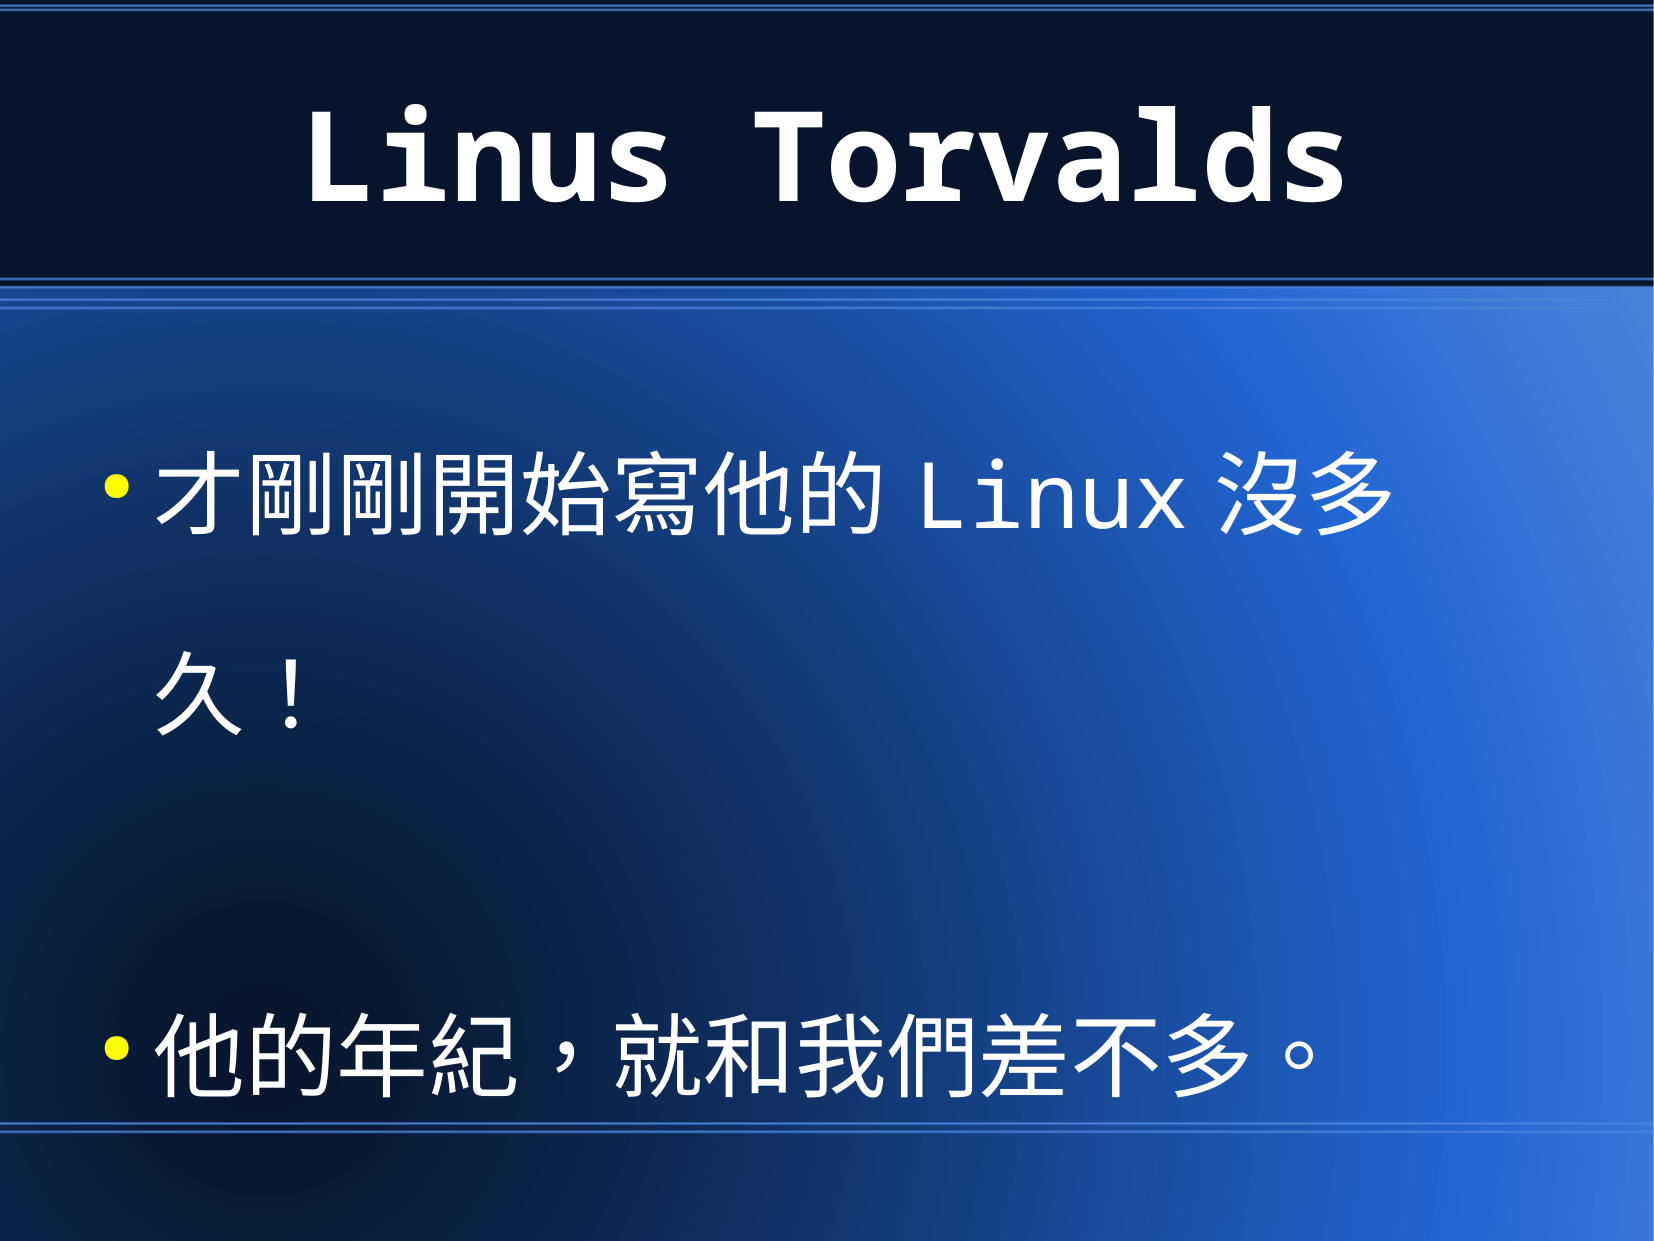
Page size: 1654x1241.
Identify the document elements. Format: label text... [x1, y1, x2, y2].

title Linus Torvalds [82, 49, 1571, 257]
picture [0, 0, 1654, 1241]
list 才剛剛開始寫他的Linux沒多久！ 他的年紀，就和我們差不多。 [82, 355, 1571, 1241]
